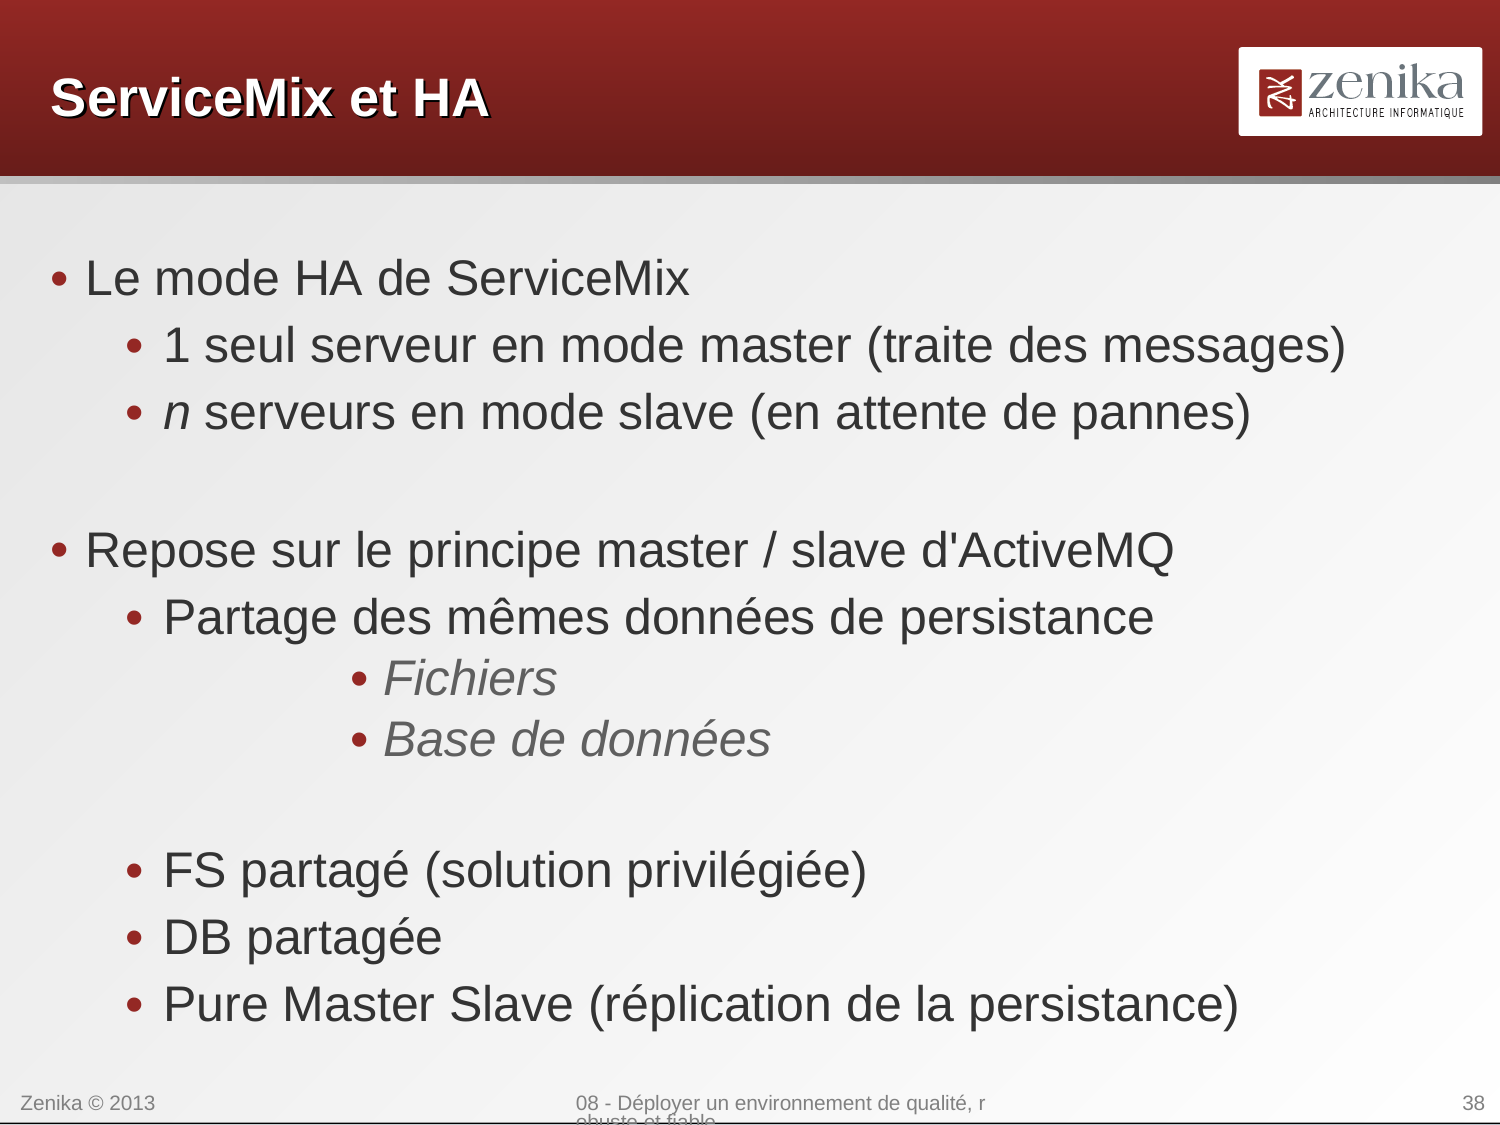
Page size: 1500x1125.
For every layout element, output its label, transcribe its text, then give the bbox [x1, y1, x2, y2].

picture [1257, 58, 1464, 125]
list Le mode HA de ServiceMix 1 seul serveur en mode master (traite des messages) n serveurs en mode slave (en attente de pannes) Repose sur le principe master / slave d'ActiveMQ Partage des mêmes données de persistance Fichiers Base de données FS partagé (solution privilégiée) DB partagée Pure Master Slave (réplication de la persistance) [50, 250, 1477, 1064]
title ServiceMix et HA [50, 22, 1206, 172]
